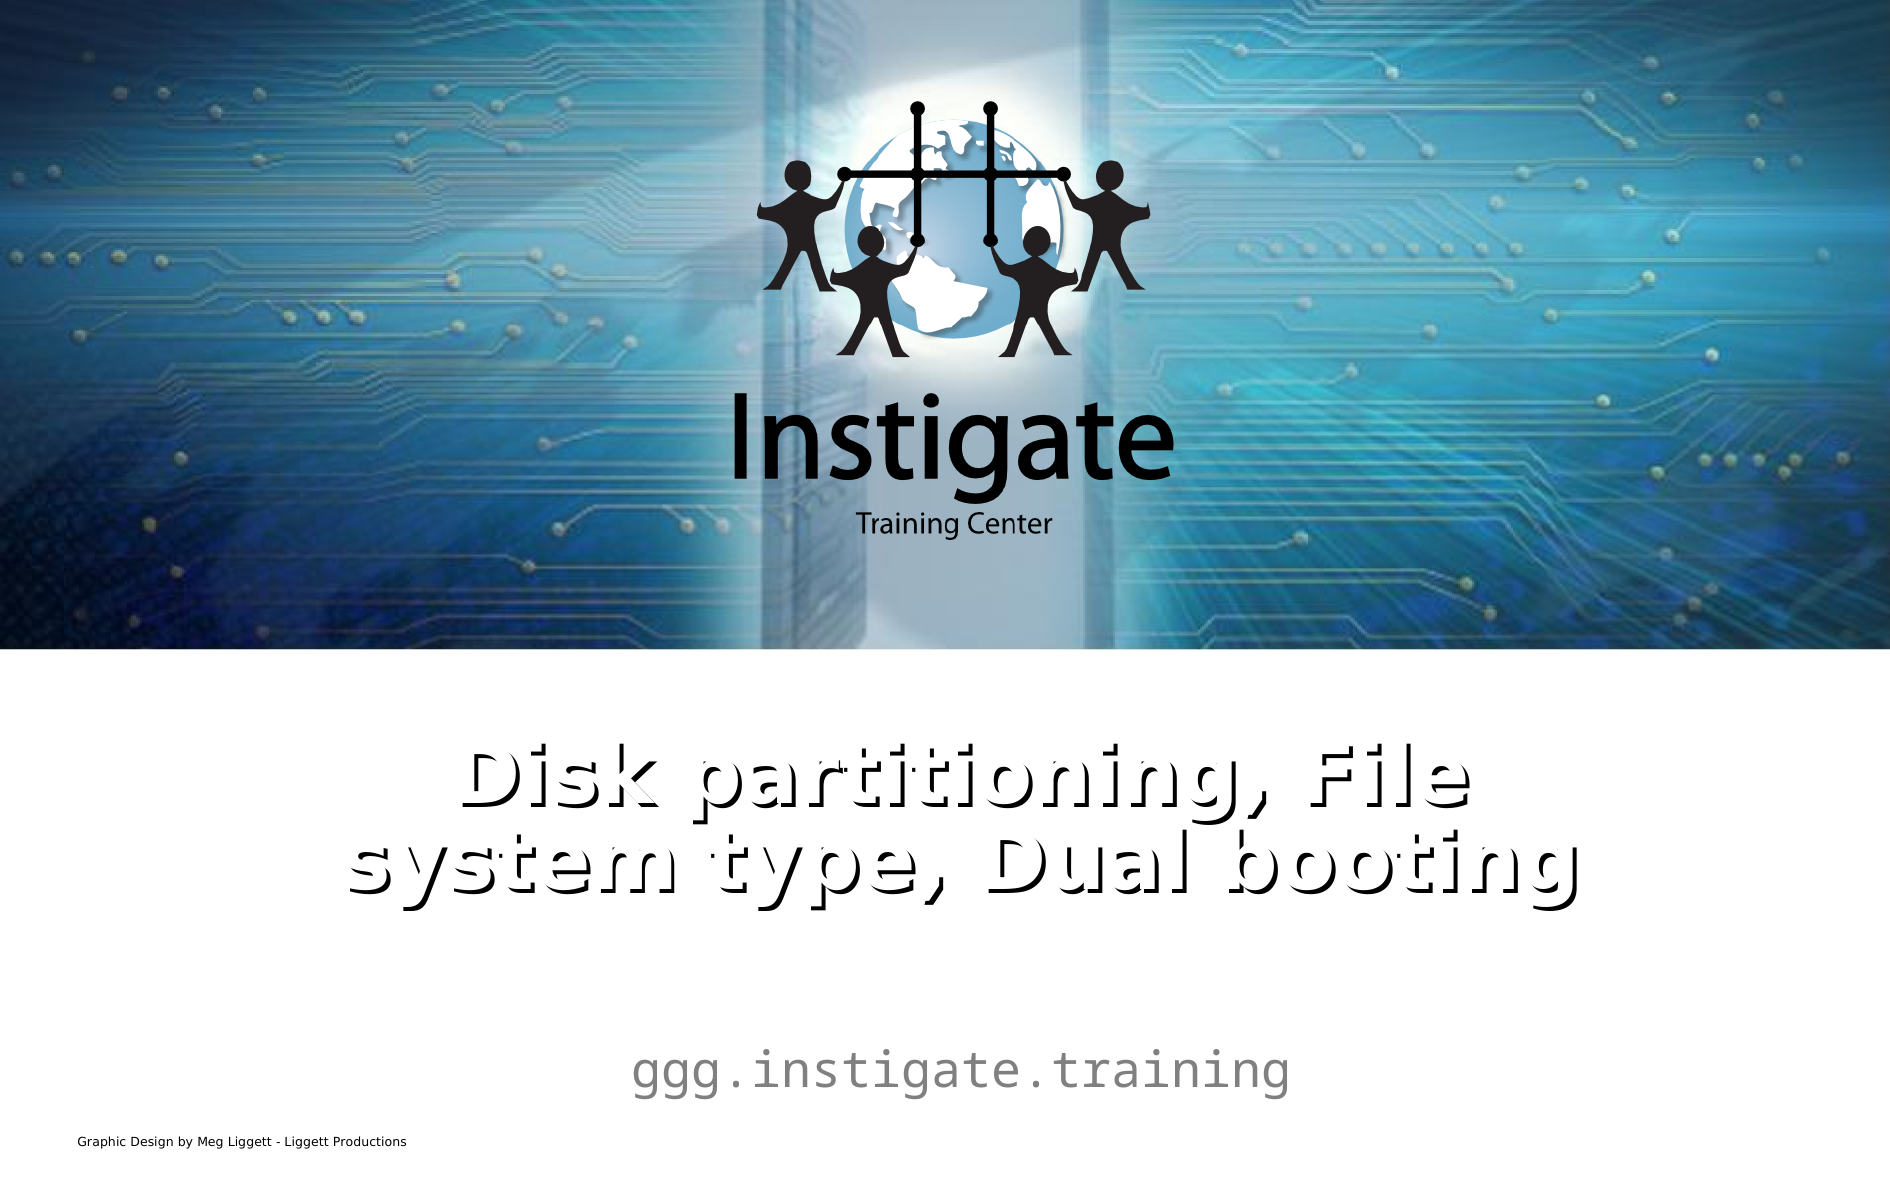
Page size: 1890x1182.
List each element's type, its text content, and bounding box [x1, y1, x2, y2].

subtitle Disk partitioning, File system type, Dual booting ggg.instigate.training [300, 726, 1623, 1078]
picture [0, 0, 1890, 650]
